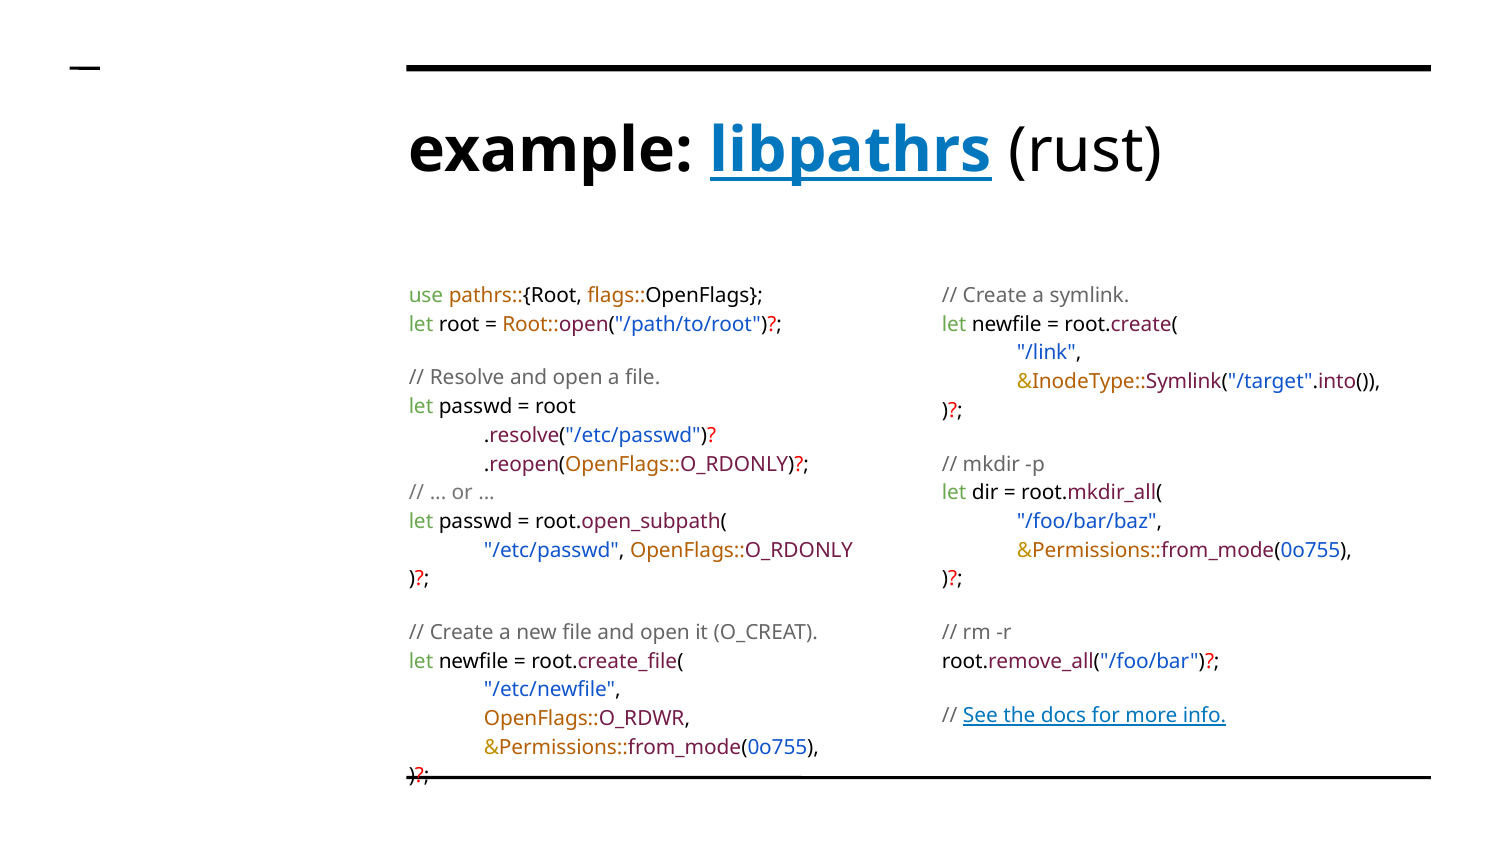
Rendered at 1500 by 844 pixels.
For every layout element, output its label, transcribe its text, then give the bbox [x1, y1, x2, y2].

list use pathrs::{Root, flags::OpenFlags}; let root = Root::open("/path/to/root")?; // Resolve and open a file. let passwd = root .resolve("/etc/passwd")? .reopen(OpenFlags::O_RDONLY)?; // ... or ... let passwd = root.open_subpath( "/etc/passwd", OpenFlags::O_RDONLY )?; // Create a new file and open it (O_CREAT). let newfile = root.create_file( "/etc/newfile", OpenFlags::O_RDWR, &Permissions::from_mode(0o755), )?; [393, 262, 898, 756]
list // Create a symlink. let newfile = root.create( "/link", &InodeType::Symlink("/target".into()), )?; // mkdir -p let dir = root.mkdir_all( "/foo/bar/baz", &Permissions::from_mode(0o755), )?; // rm -r root.remove_all("/foo/bar")?; // See the docs for more info. [926, 262, 1431, 756]
title example: libpathrs (rust) [393, 94, 1431, 199]
